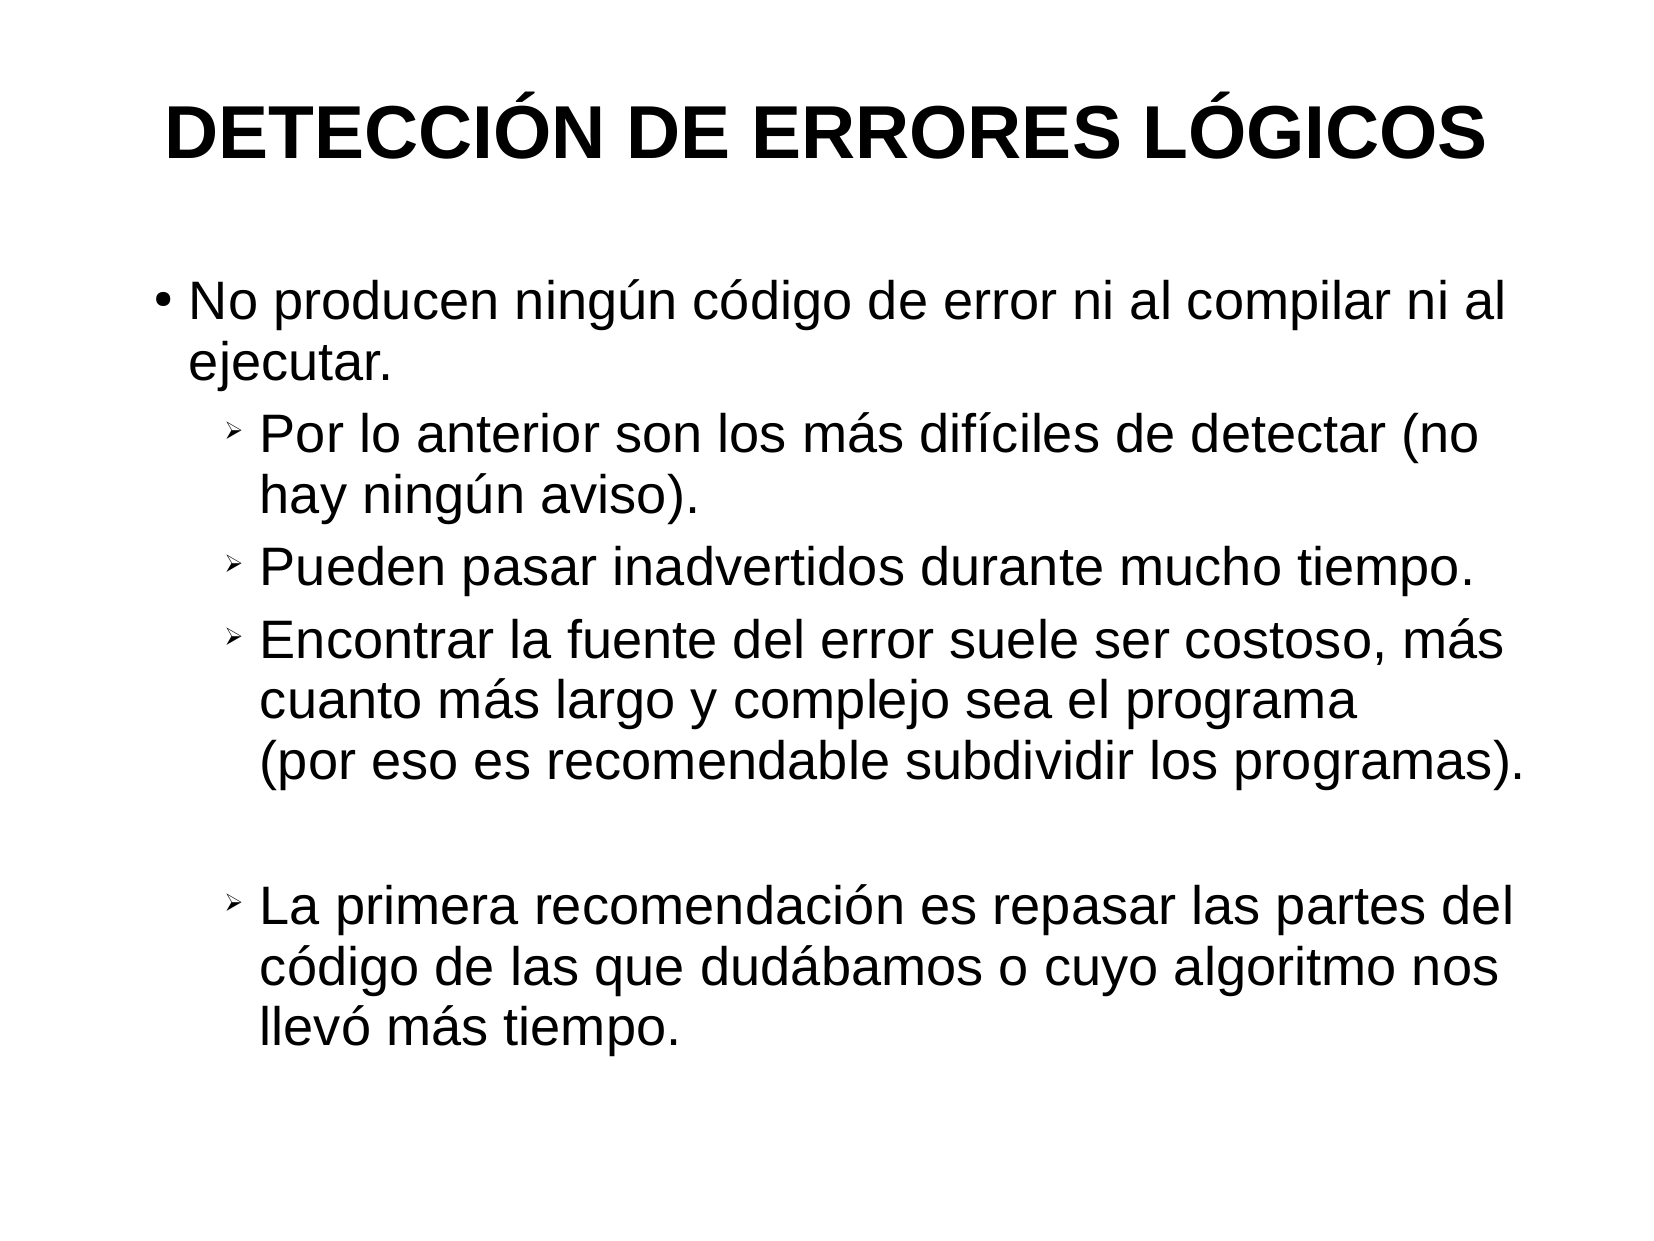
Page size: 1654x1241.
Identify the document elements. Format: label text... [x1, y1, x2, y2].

title DETECCIÓN DE ERRORES LÓGICOS [82, 29, 1571, 237]
subtitle No producen ningún código de error ni al compilar ni al ejecutar. Por lo anterior son los más difíciles de detectar (no hay ningún aviso). Pueden pasar inadvertidos durante mucho tiempo. Encontrar la fuente del error suele ser costoso, más cuanto más largo y complejo sea el programa (por eso es recomendable subdividir los programas). La primera recomendación es repasar las partes del código de las que dudábamos o cuyo algoritmo nos llevó más tiempo. [153, 270, 1548, 1241]
